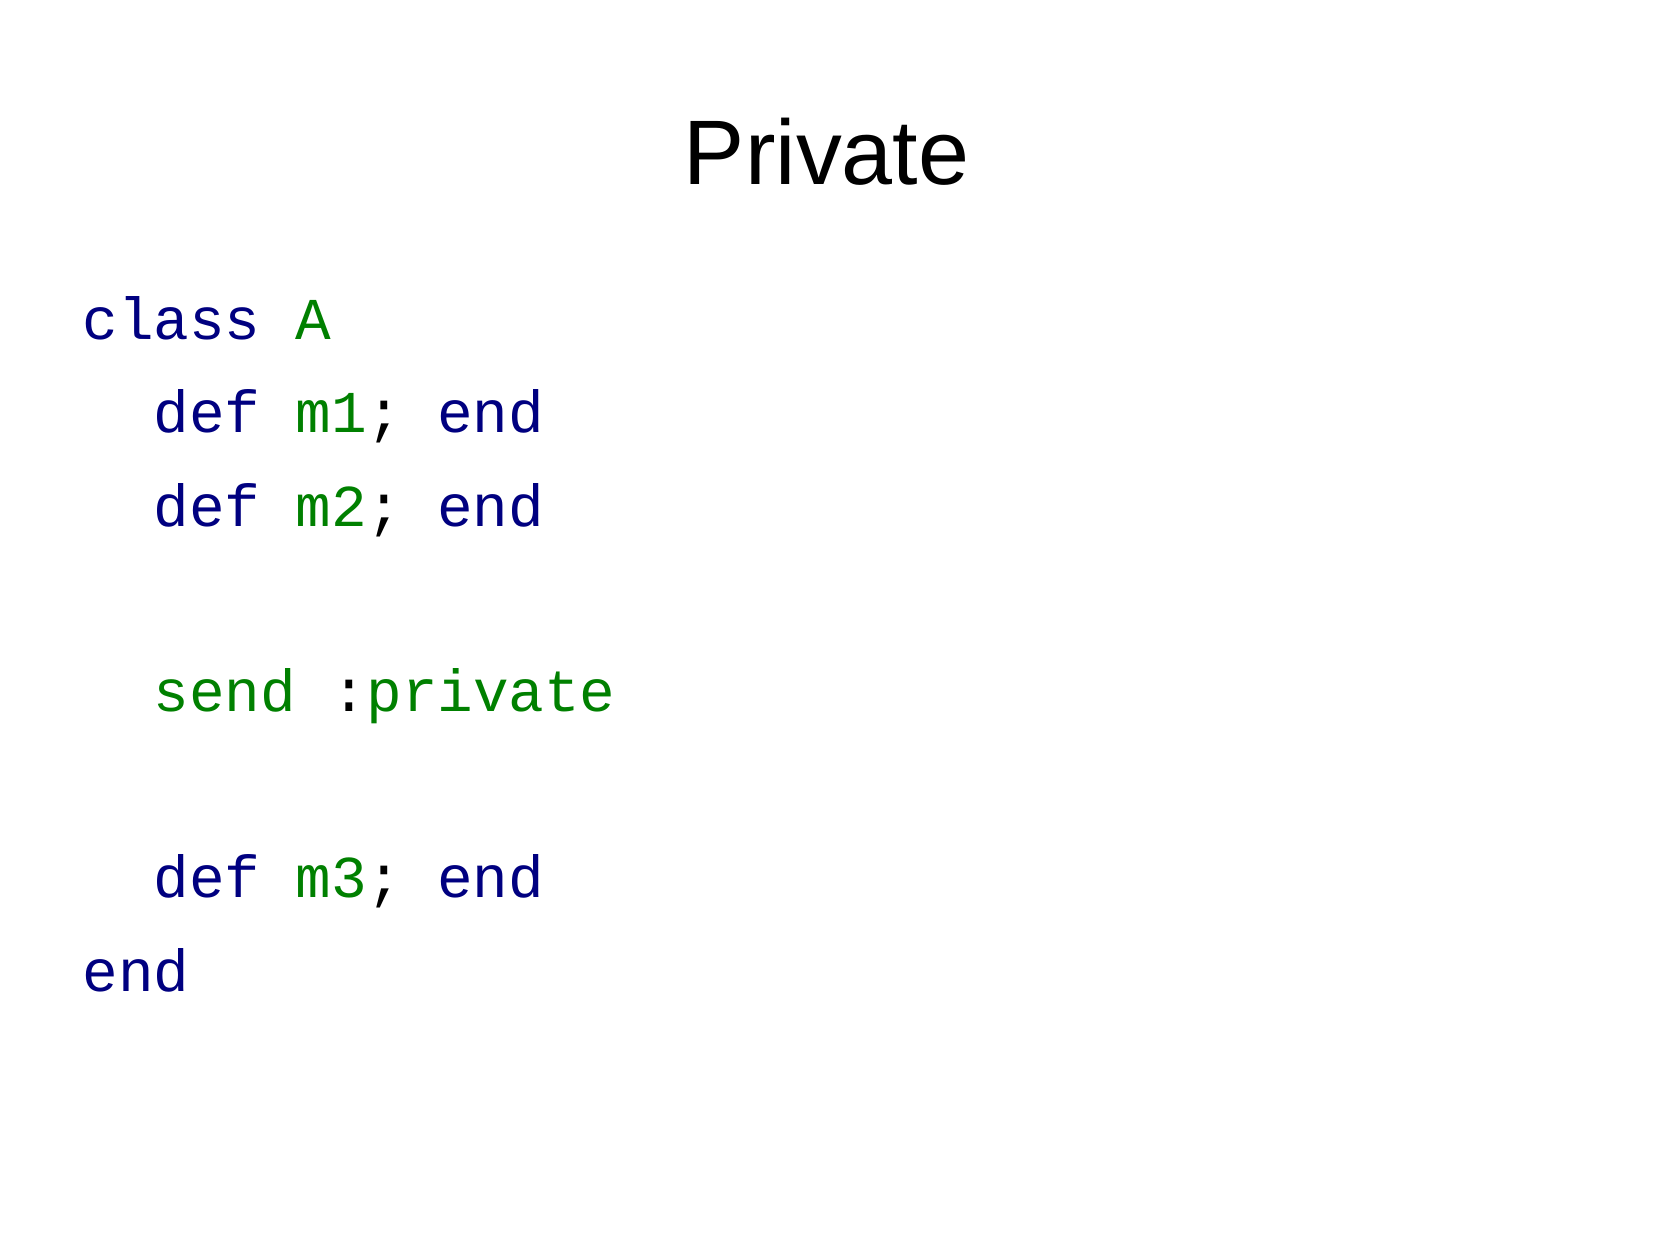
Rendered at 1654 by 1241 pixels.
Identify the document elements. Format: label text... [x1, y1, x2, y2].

title Private [82, 49, 1571, 257]
list class A def m1; end def m2; end send :private def m3; end end [82, 290, 1571, 1010]
